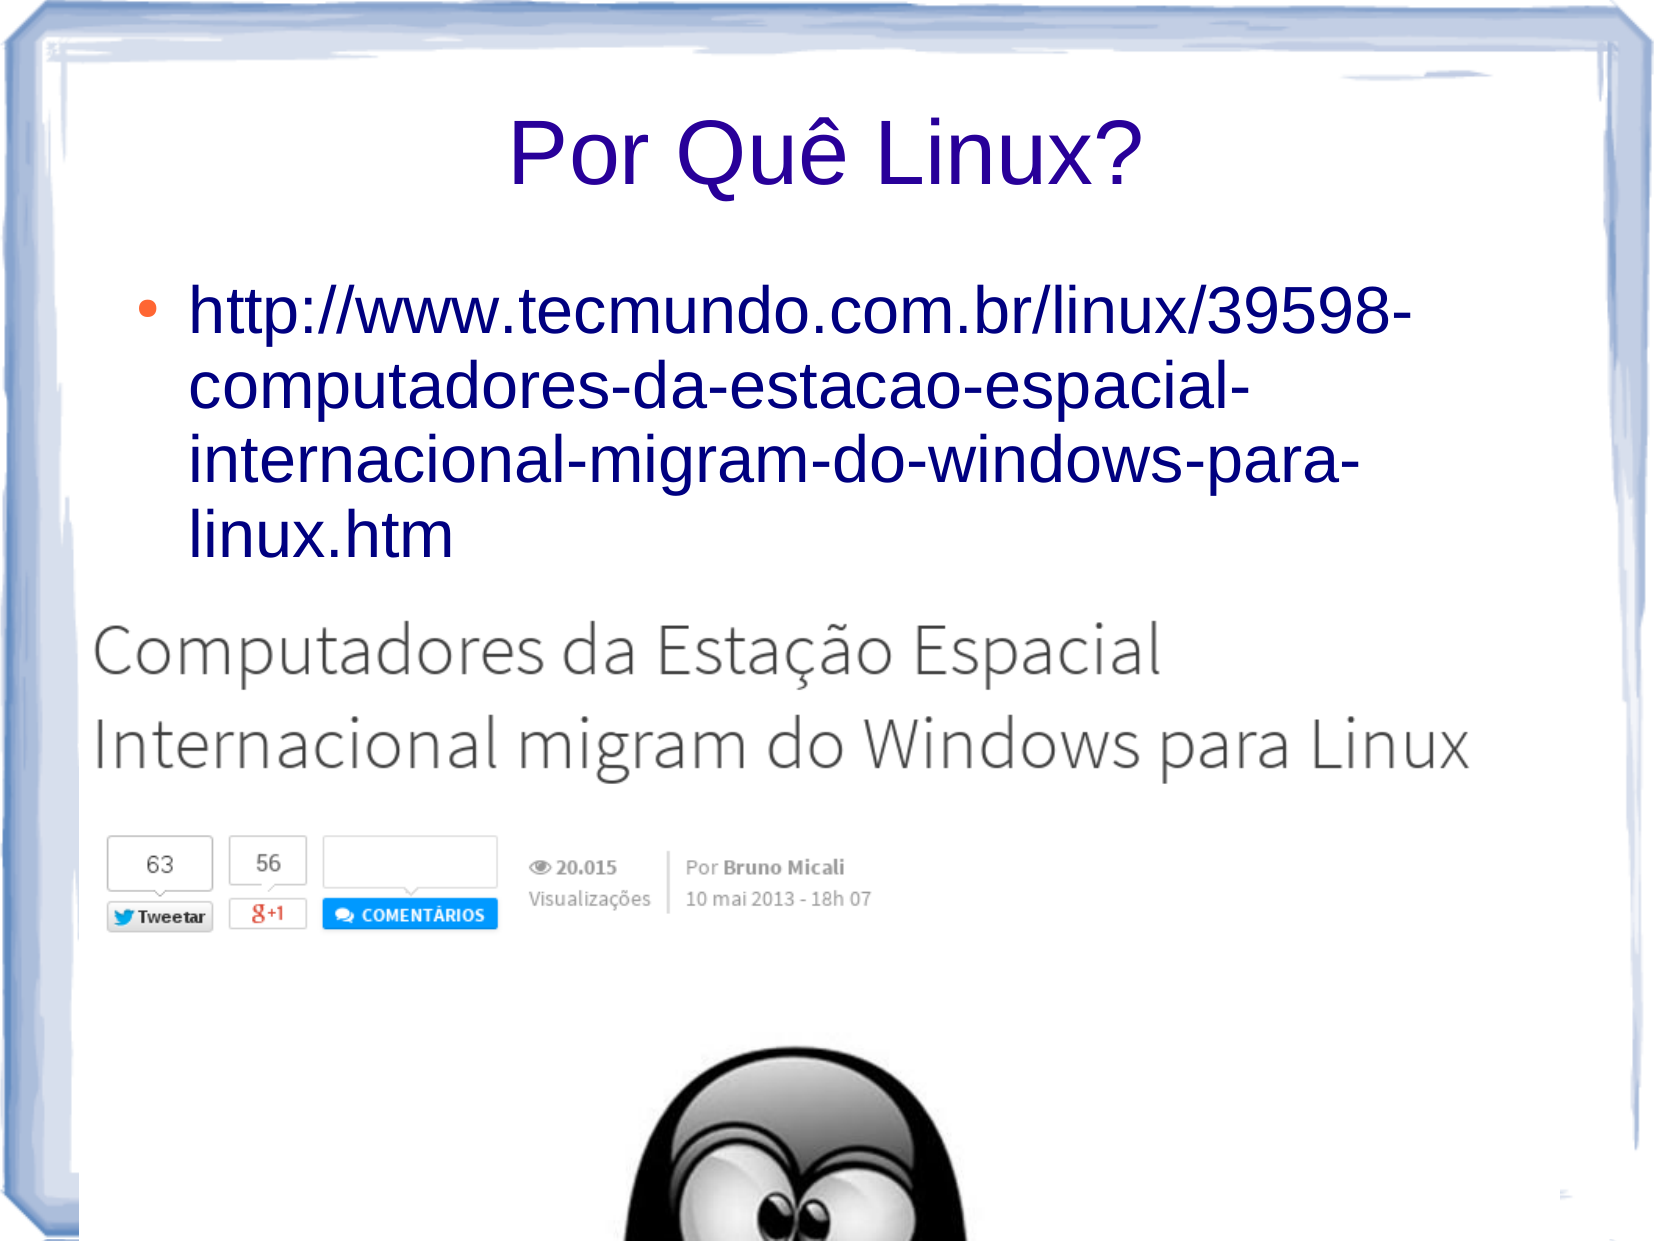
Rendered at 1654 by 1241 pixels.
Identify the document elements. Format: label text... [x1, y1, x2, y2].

list http://www.tecmundo.com.br/linux/39598-computadores-da-estacao-espacial-internacional-migram-do-windows-para-linux.htm [118, 272, 1571, 993]
picture [0, 0, 1654, 1241]
title Por Quê Linux? [82, 49, 1571, 257]
